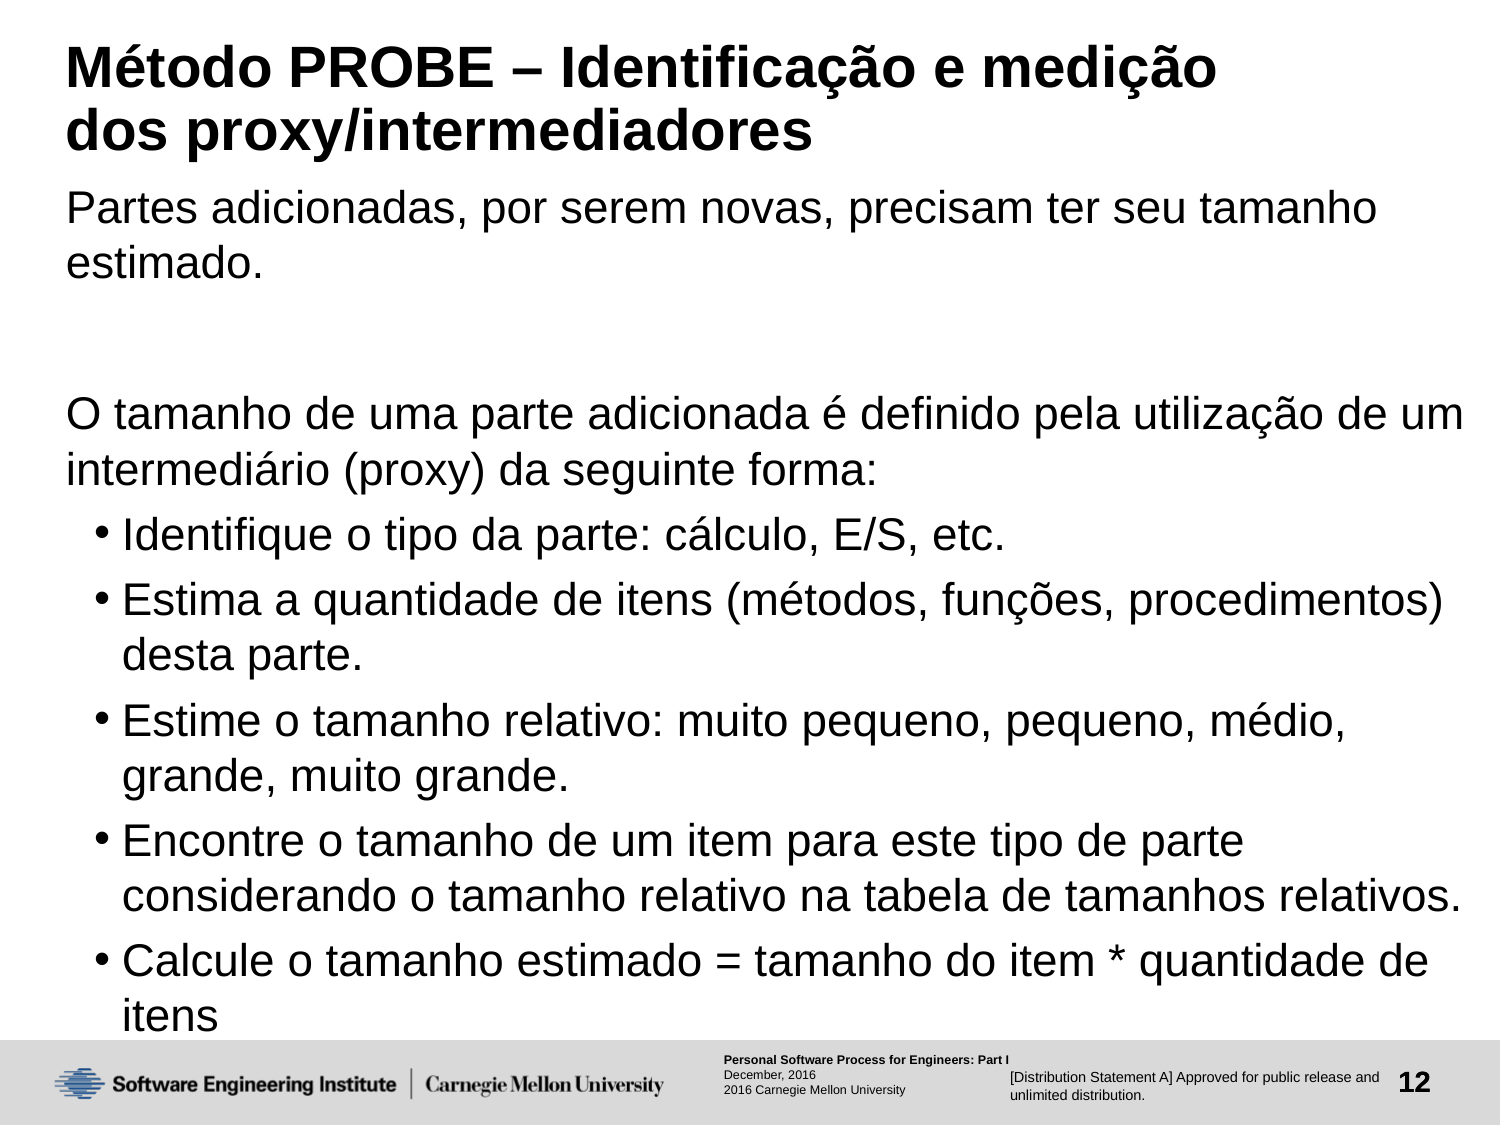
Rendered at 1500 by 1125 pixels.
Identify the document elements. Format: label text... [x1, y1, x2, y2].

title Método PROBE – Identificação e medição dos proxy/intermediadores [65, 37, 1313, 148]
list Partes adicionadas, por serem novas, precisam ter seu tamanho estimado. O tamanho de uma parte adicionada é definido pela utilização de um intermediário (proxy) da seguinte forma: Identifique o tipo da parte: cálculo, E/S, etc. Estima a quantidade de itens (métodos, funções, procedimentos) desta parte. Estime o tamanho relativo: muito pequeno, pequeno, médio, grande, muito grande. Encontre o tamanho de um item para este tipo de parte considerando o tamanho relativo na tabela de tamanhos relativos. Calcule o tamanho estimado = tamanho do item * quantidade de itens [65, 177, 1486, 1000]
picture [46, 1061, 673, 1104]
